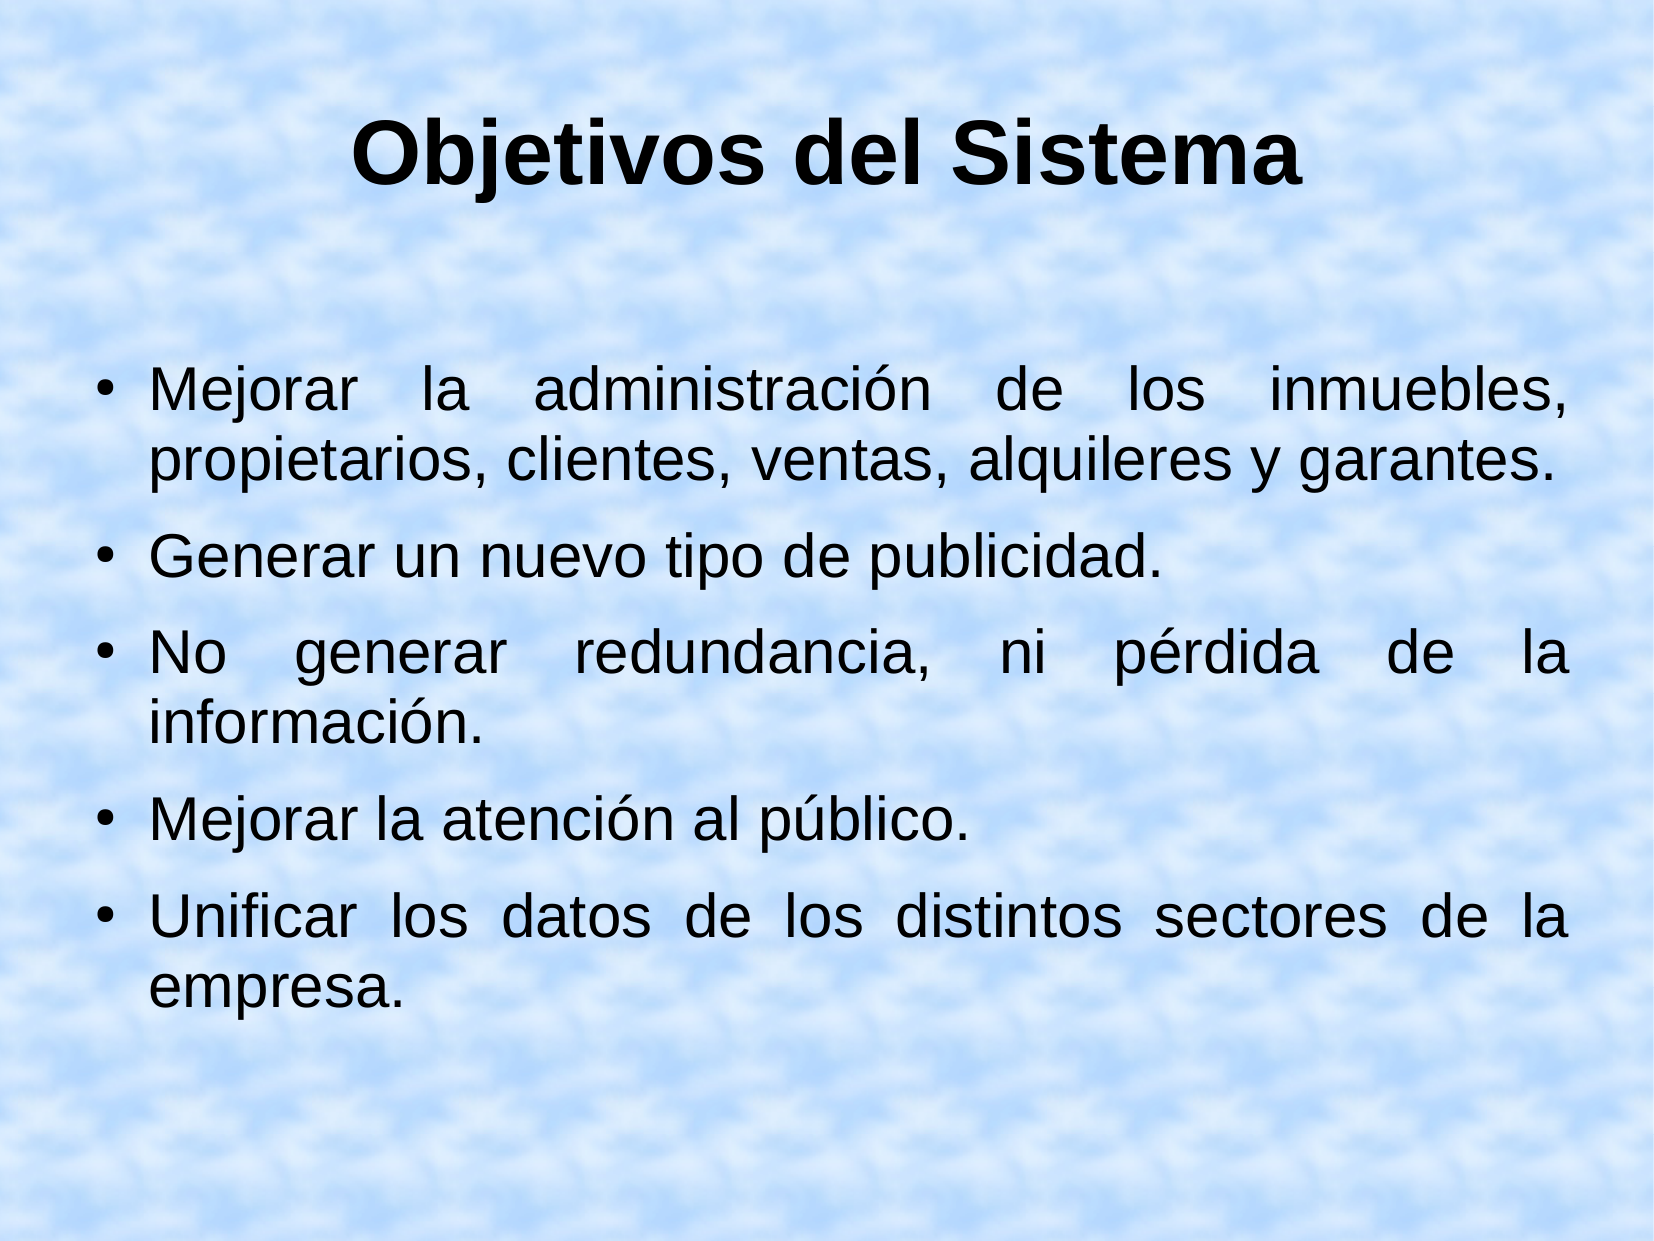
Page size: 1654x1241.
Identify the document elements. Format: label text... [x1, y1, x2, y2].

picture [0, 0, 1654, 1241]
list Mejorar la administración de los inmuebles, propietarios, clientes, ventas, alquileres y garantes. Generar un nuevo tipo de publicidad. No generar redundancia, ni pérdida de la información. Mejorar la atención al público. Unificar los datos de los distintos sectores de la empresa. [82, 354, 1571, 1074]
title Objetivos del Sistema [82, 49, 1571, 257]
